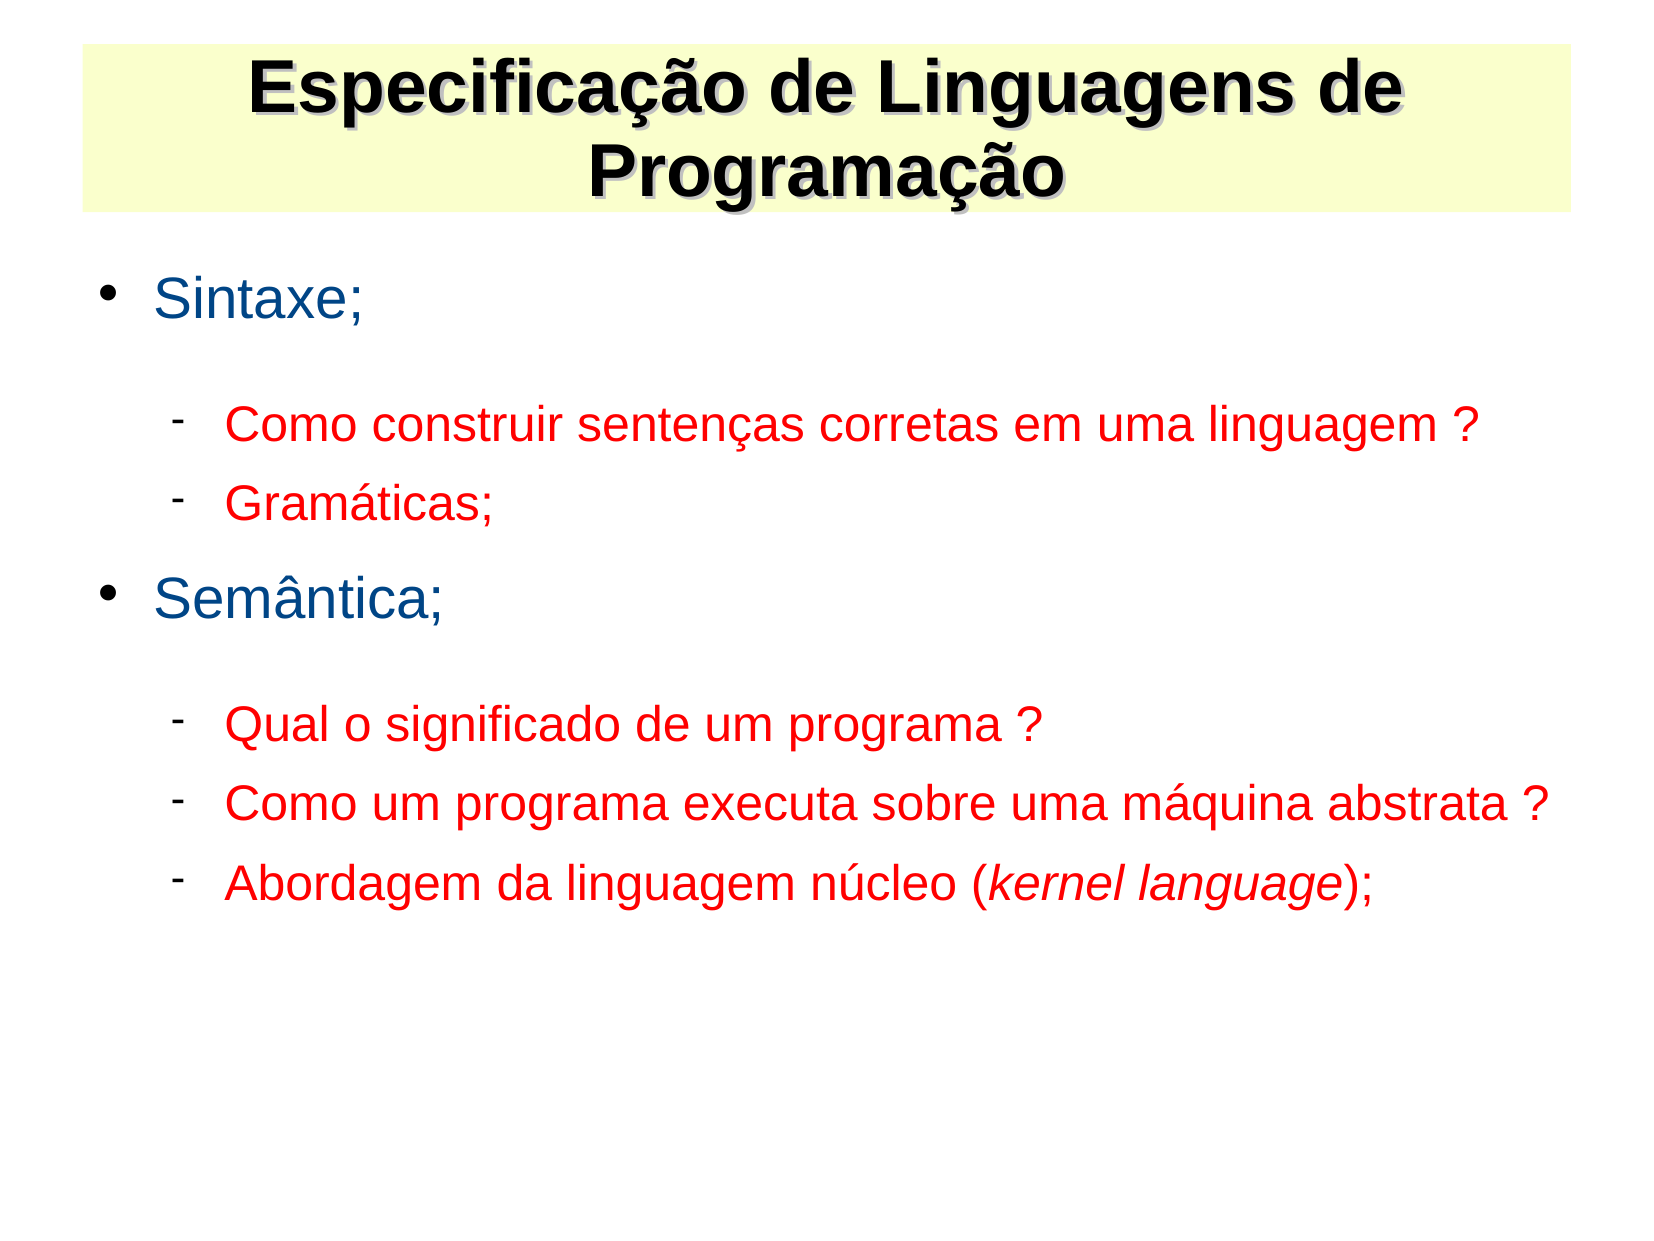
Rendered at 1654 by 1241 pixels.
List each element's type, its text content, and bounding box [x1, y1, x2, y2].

list Sintaxe; Como construir sentenças corretas em uma linguagem ? Gramáticas; Semântica; Qual o significado de um programa ? Como um programa executa sobre uma máquina abstrata ? Abordagem da linguagem núcleo (kernel language); [82, 265, 1571, 1094]
title Especificação de Linguagens de Programação [82, 44, 1571, 213]
